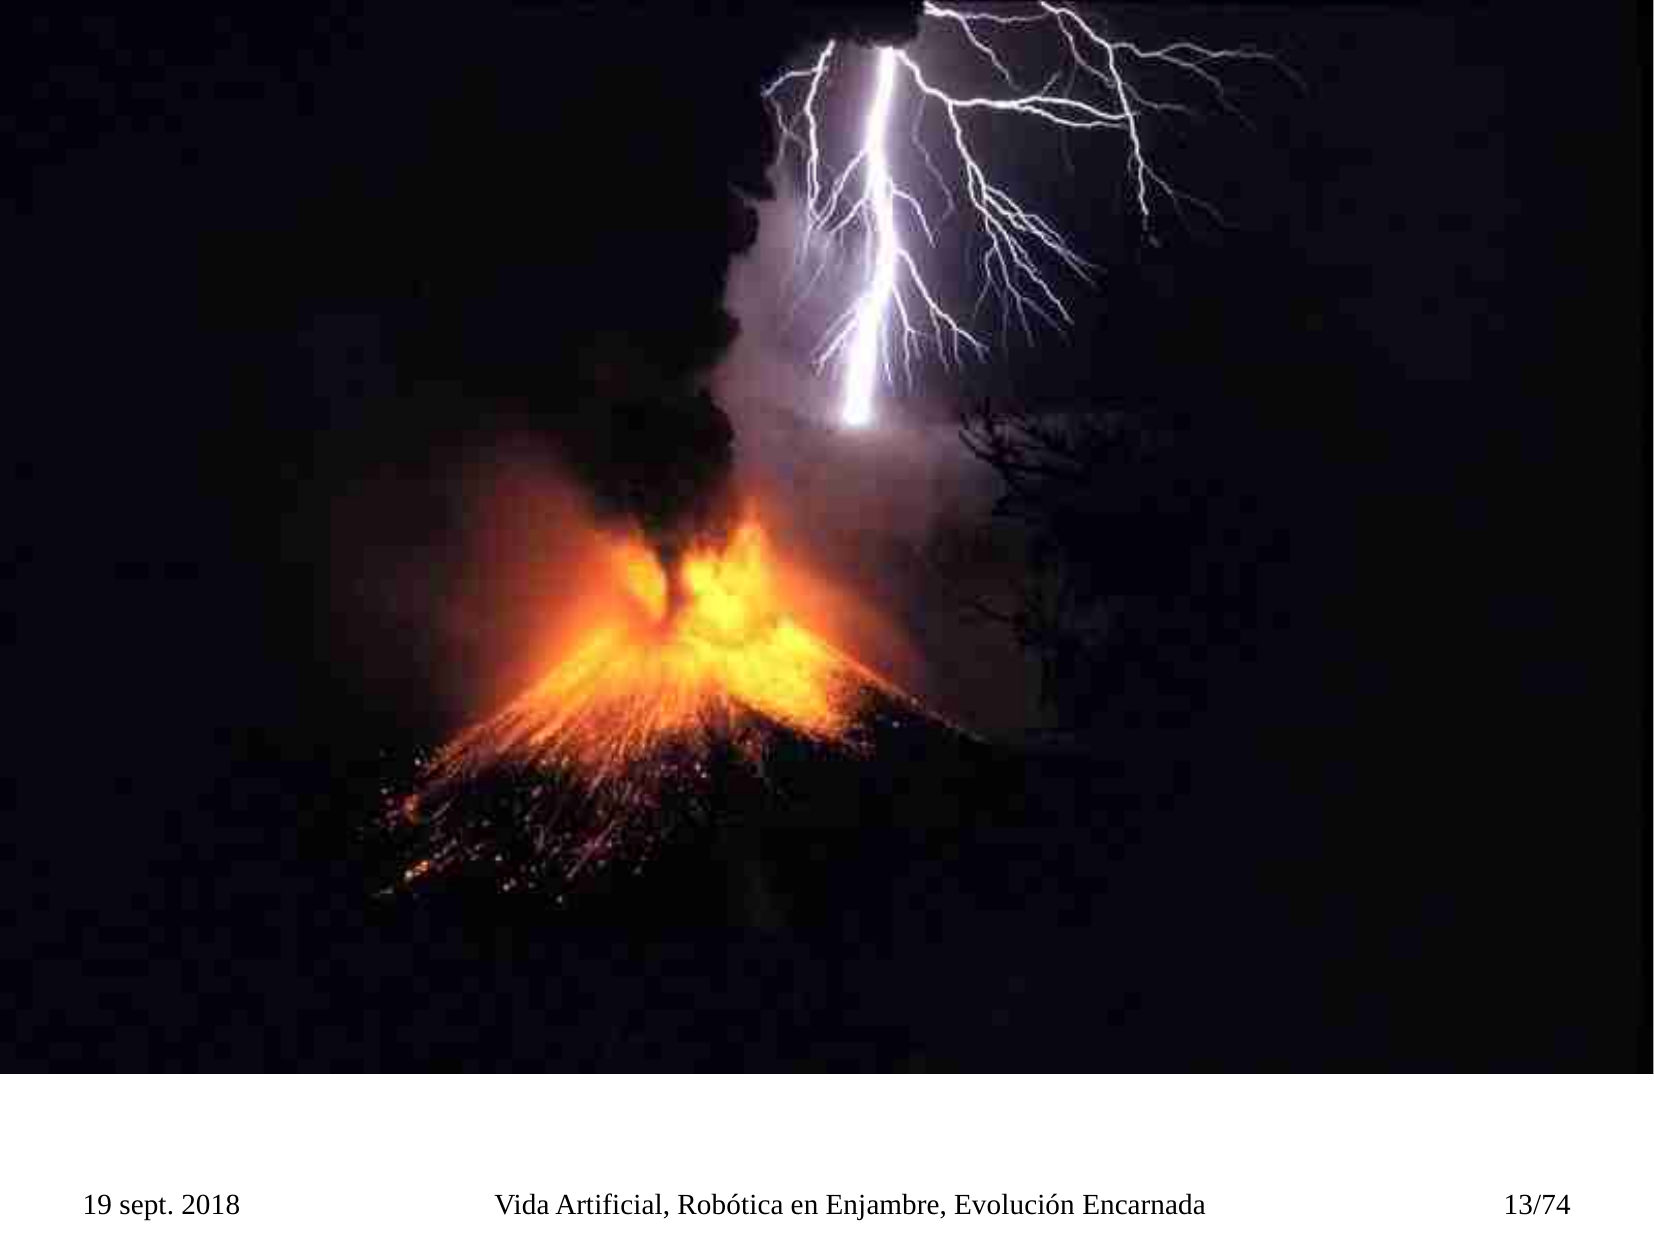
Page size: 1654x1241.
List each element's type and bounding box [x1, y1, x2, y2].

picture [0, 0, 1654, 1074]
